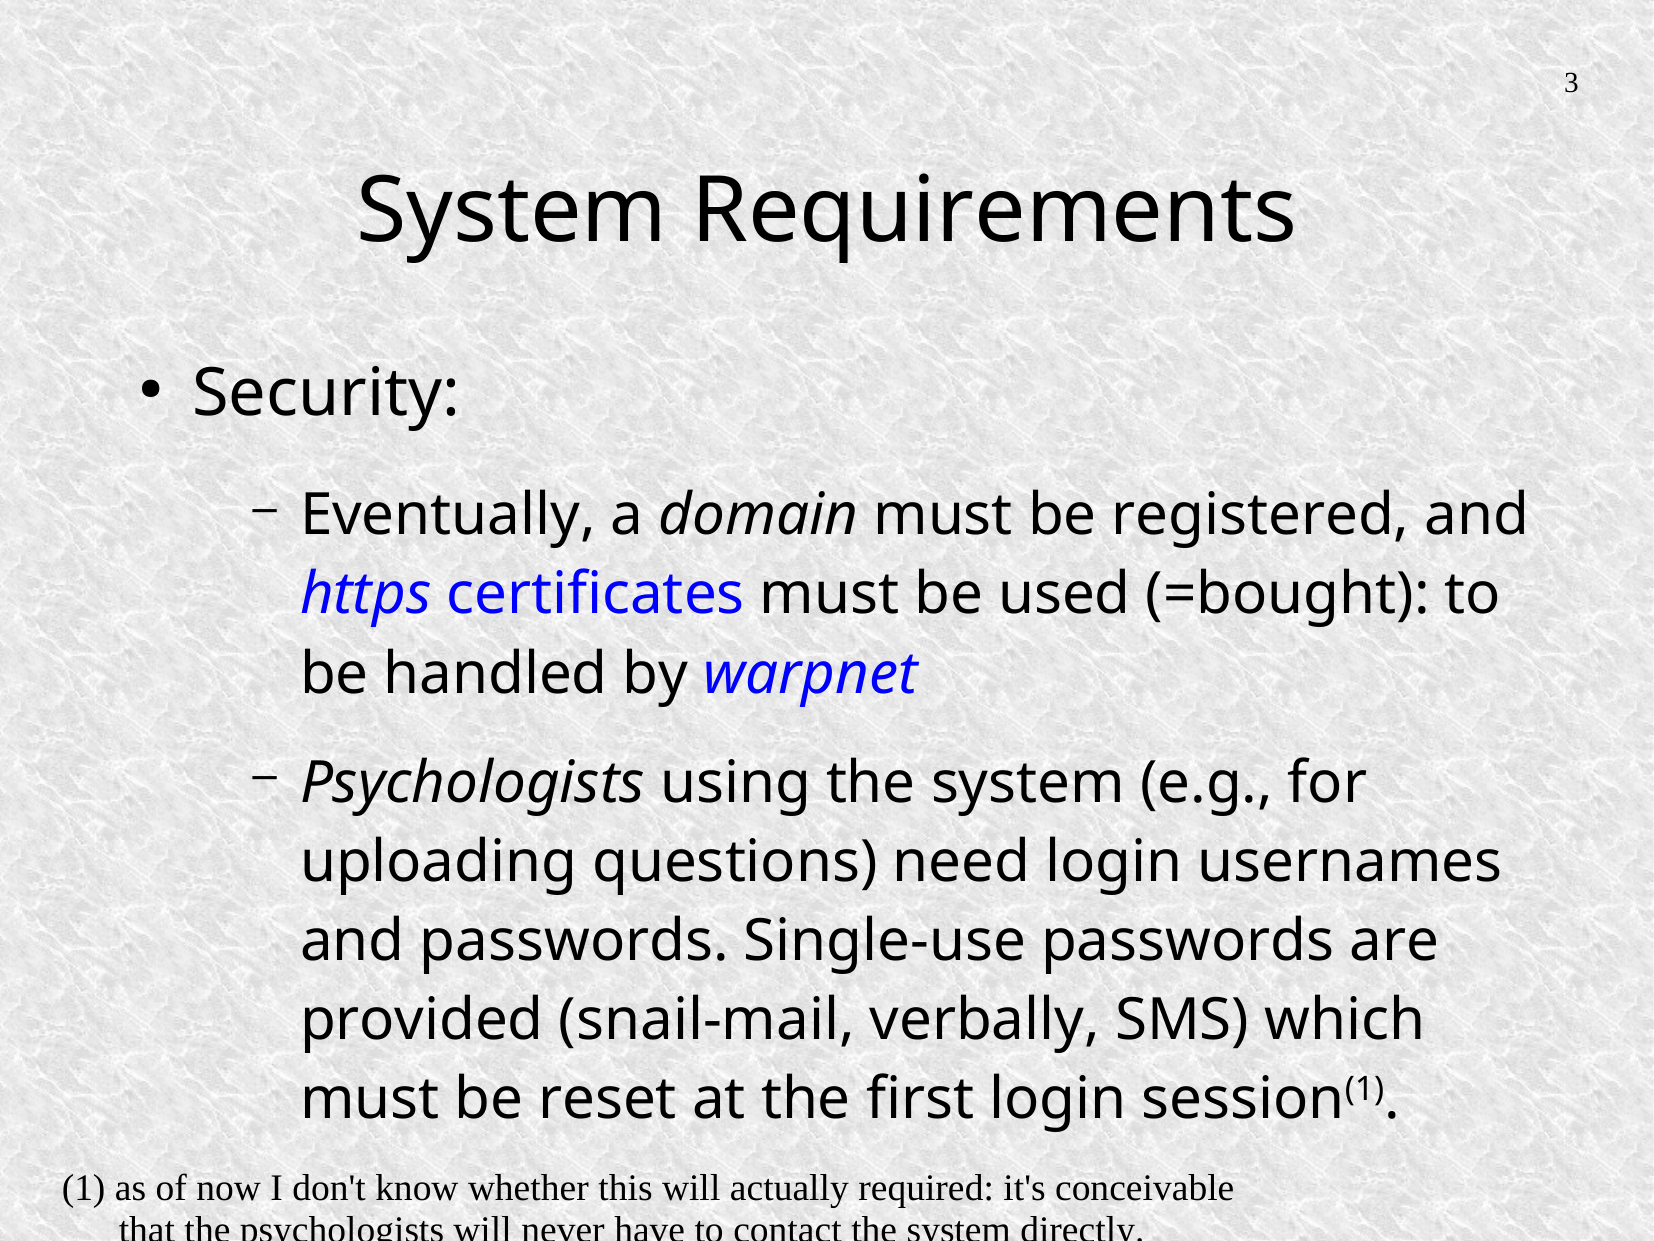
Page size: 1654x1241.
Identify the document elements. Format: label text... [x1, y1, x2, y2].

list Security: Eventually, a domain must be registered, and https certificates must be used (=bought): to be handled by warpnet Psychologists using the system (e.g., for uploading questions) need login usernames and passwords. Single-use passwords are provided (snail-mail, verbally, SMS) which must be reset at the first login session(1). [121, 344, 1534, 1126]
text_box (1) as of now I don't know whether this will actually required: it's conceivable that the psychologists will never have to contact the system directly. [55, 1161, 1243, 1241]
picture [0, 0, 1654, 1241]
title System Requirements [121, 102, 1534, 310]
